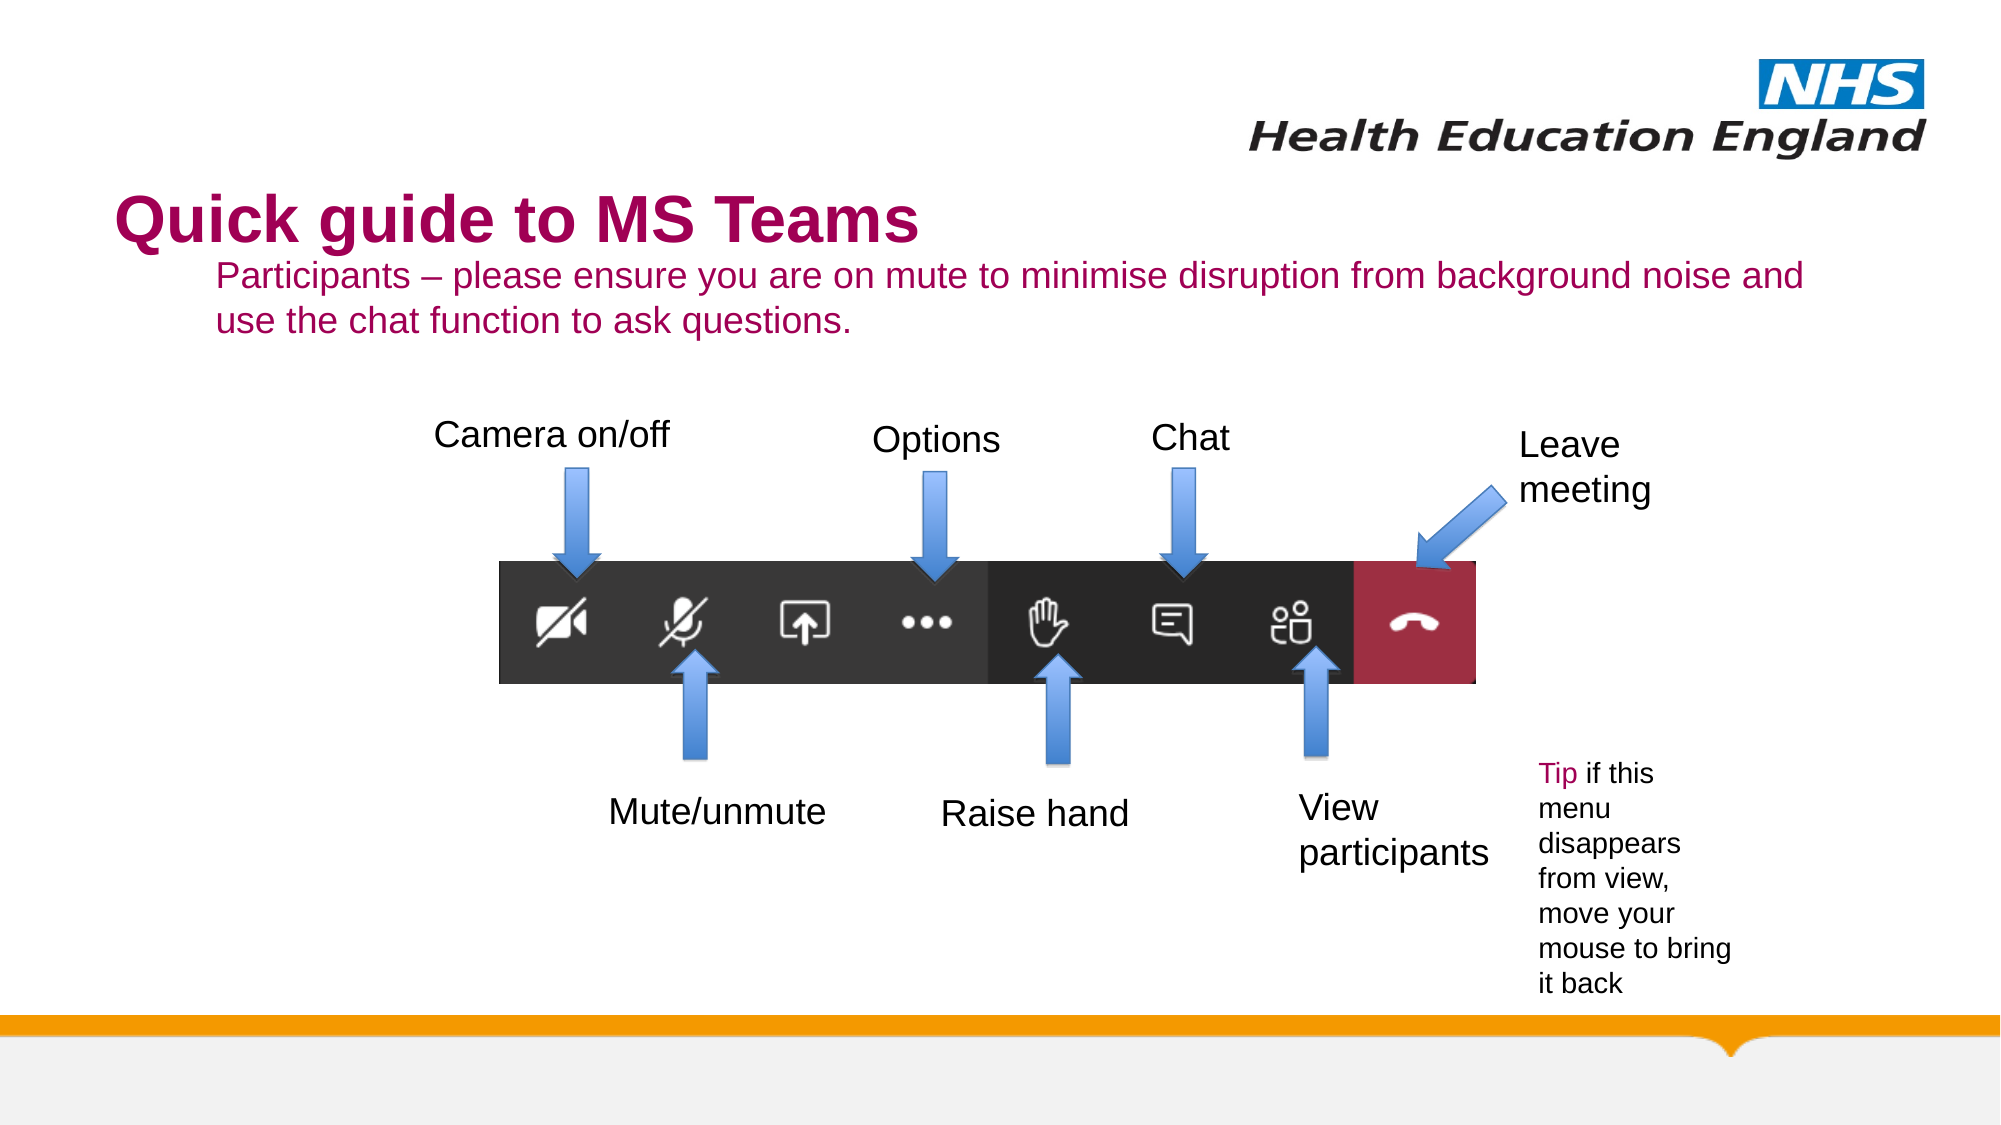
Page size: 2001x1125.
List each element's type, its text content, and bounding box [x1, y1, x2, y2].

title Quick guide to MS Teams [85, 105, 1786, 217]
text_box [1035, 654, 1082, 764]
text_box [672, 649, 719, 759]
text_box [553, 468, 601, 578]
text_box Participants – please ensure you are on mute to minimise disruption from background noise and use the chat function to ask questions. [200, 244, 1841, 351]
text_box [1160, 468, 1208, 578]
text_box Tip if this menu disappears from view, move your mouse to bring it back [1523, 747, 1749, 1010]
text_box Chat [1136, 404, 1310, 466]
picture [499, 561, 1476, 684]
text_box [1416, 485, 1507, 569]
text_box Camera on/off [418, 402, 830, 464]
text_box Raise hand [925, 781, 1238, 843]
text_box [911, 471, 959, 581]
text_box [1293, 646, 1340, 756]
text_box View participants [1283, 775, 1508, 882]
text_box Mute/unmute [593, 779, 870, 840]
text_box Options [857, 407, 1050, 468]
text_box Leave meeting [1503, 412, 1681, 519]
